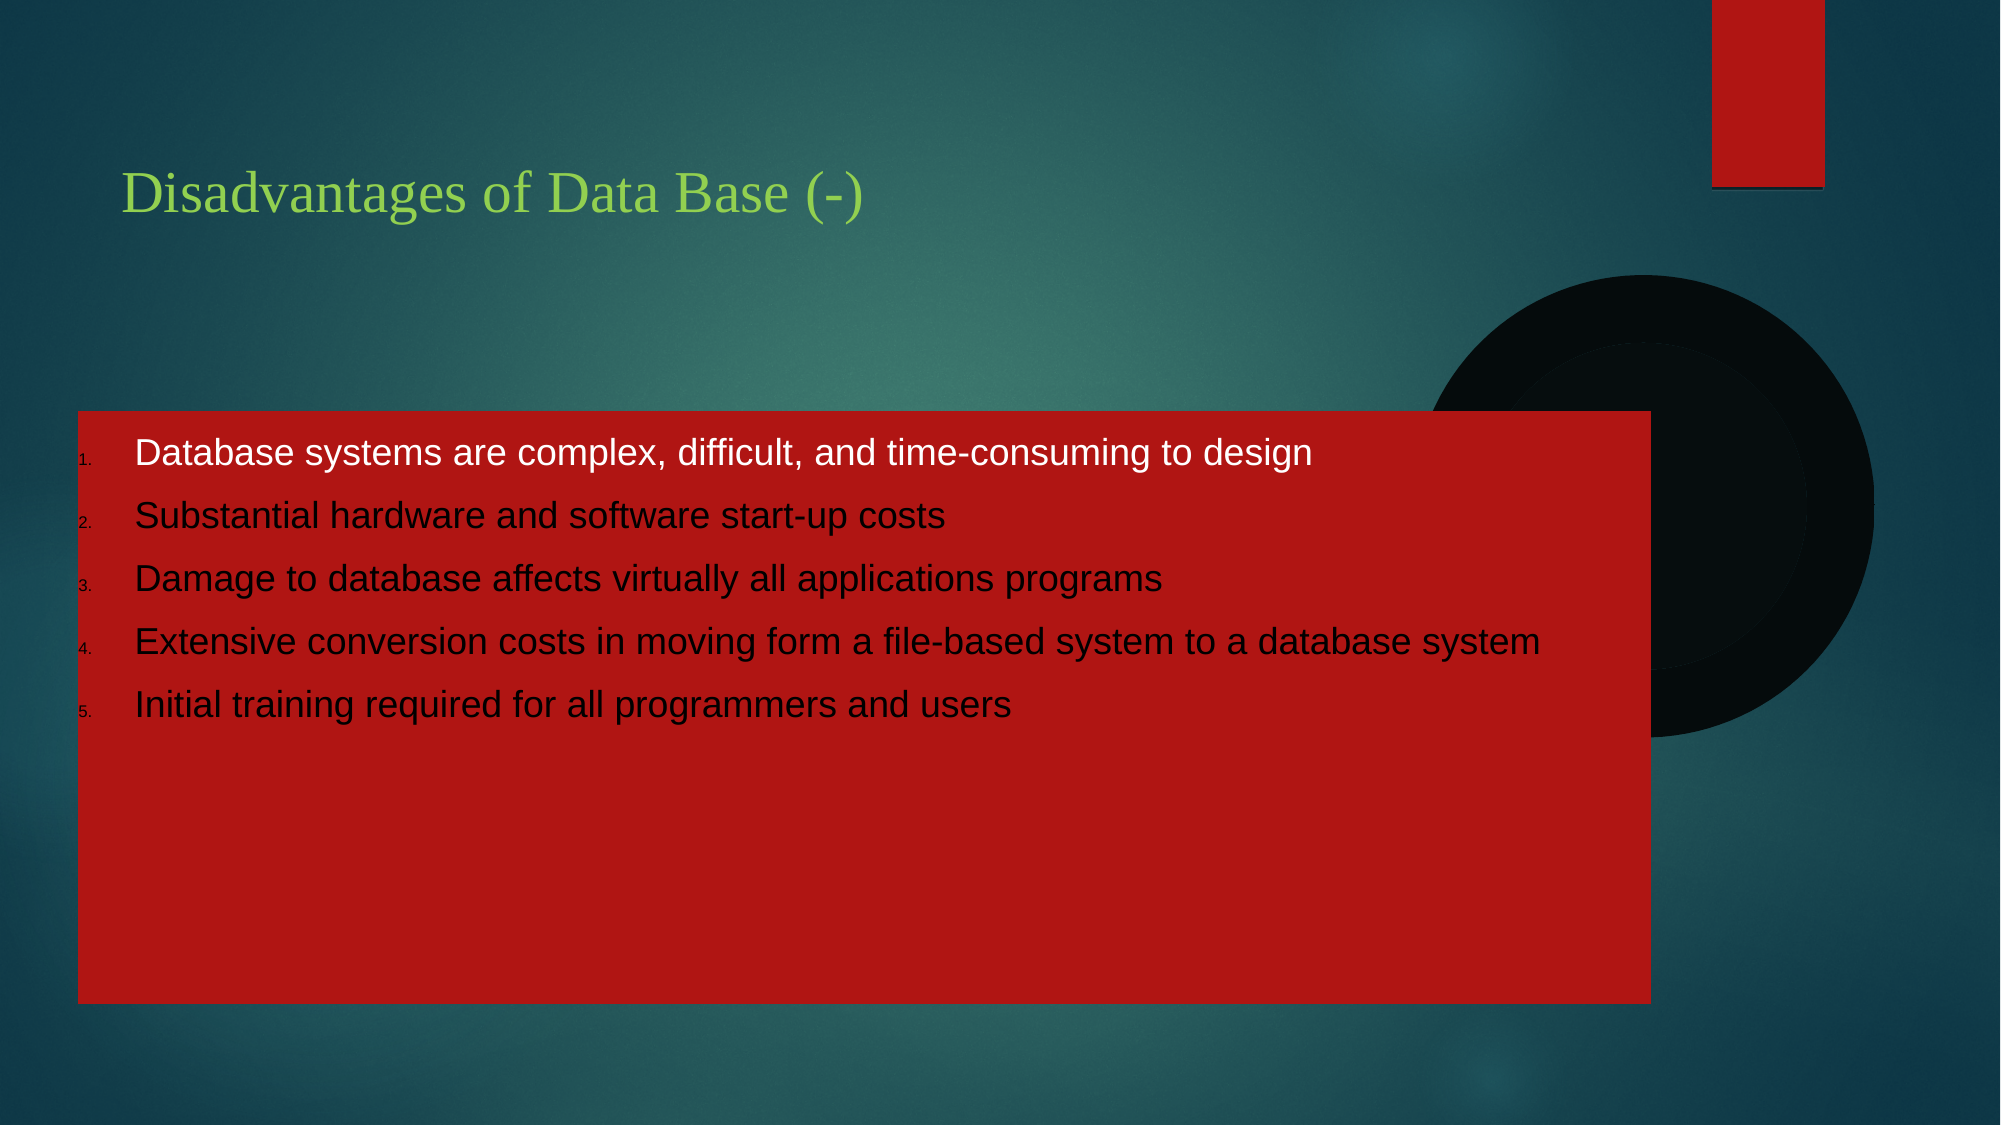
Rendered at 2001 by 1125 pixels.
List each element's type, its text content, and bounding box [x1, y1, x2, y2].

title Disadvantages of Data Base (-) [106, 74, 1649, 305]
table_header Database systems are complex, difficult, and time-consuming to design Substantial hardware and software start-up costs Damage to database affects virtually all applications programs Extensive conversion costs in moving form a file-based system to a database system Initial training required for all programmers and users [78, 411, 1651, 1004]
